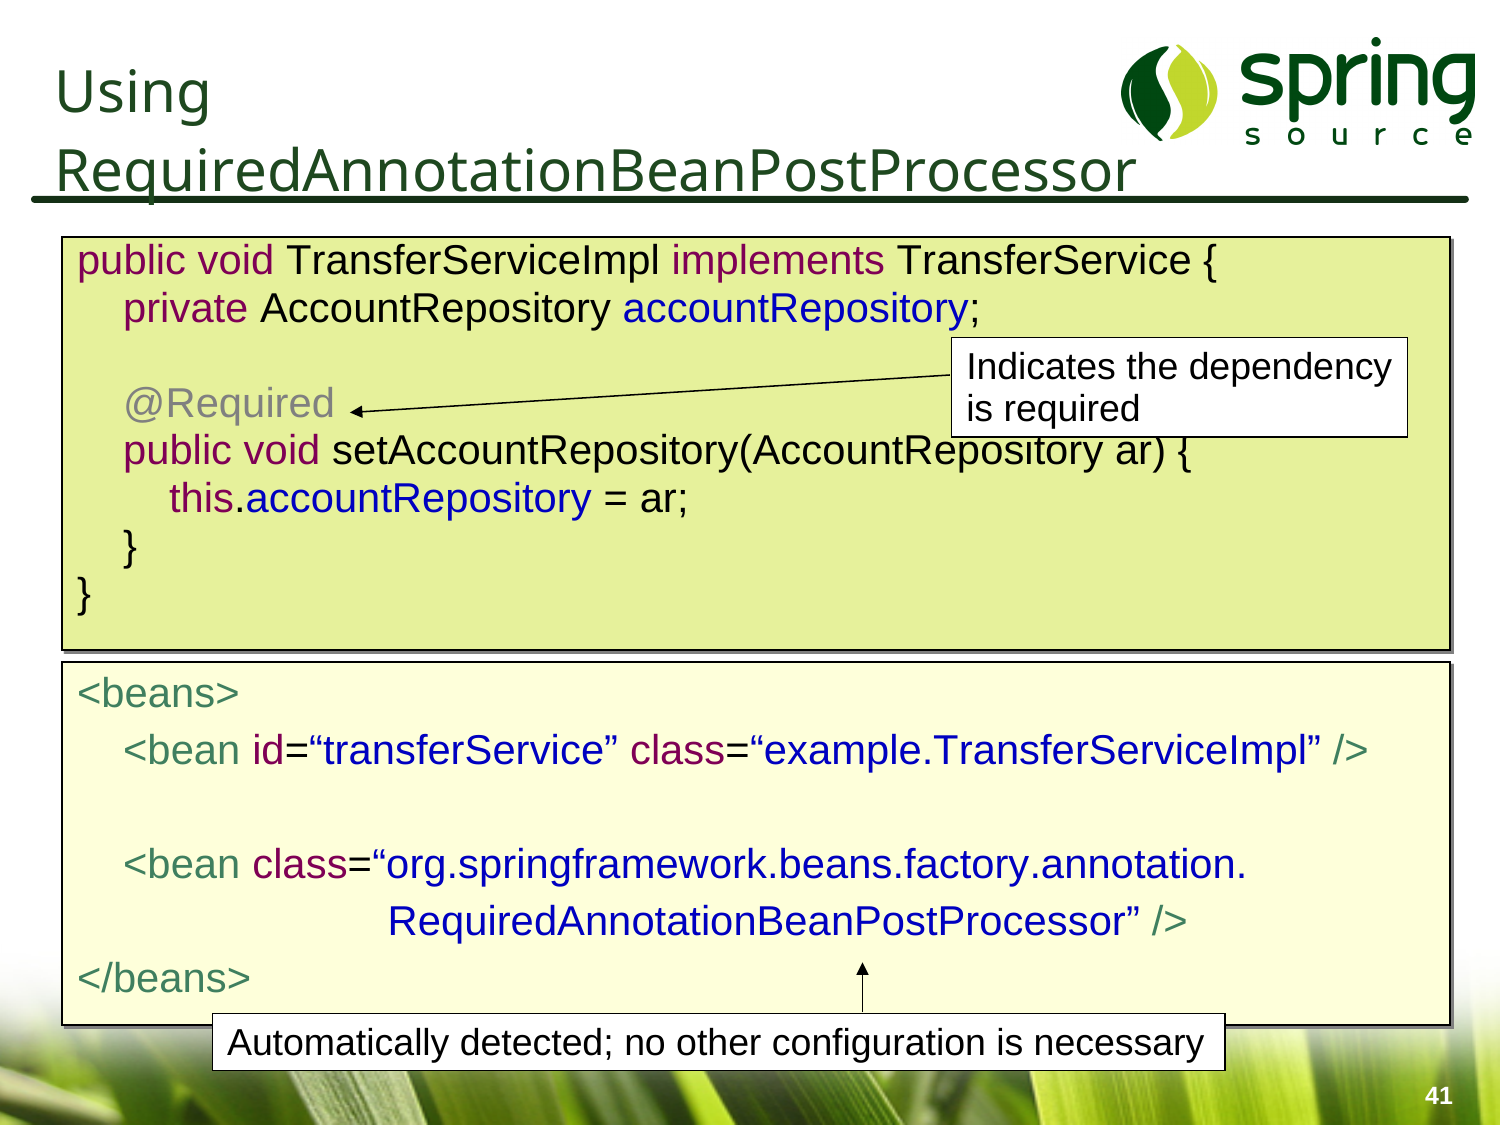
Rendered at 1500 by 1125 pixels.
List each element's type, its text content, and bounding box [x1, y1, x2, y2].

picture [1121, 37, 1475, 145]
text_box Indicates the dependency is required [951, 337, 1408, 437]
text_box public void TransferServiceImpl implements TransferService { private AccountRepository accountRepository; @Required public void setAccountRepository(AccountRepository ar) { this.accountRepository = ar; } } [62, 237, 1450, 650]
text_box <beans> <bean id=“transferService” class=“example.TransferServiceImpl” /> <bean class=“org.springframework.beans.factory.annotation. RequiredAnnotationBeanPostProcessor” /> </beans> [62, 662, 1450, 1025]
title Using RequiredAnnotationBeanPostProcessor [39, 42, 1353, 231]
text_box Automatically detected; no other configuration is necessary [212, 1013, 1225, 1071]
picture [0, 944, 1500, 1125]
